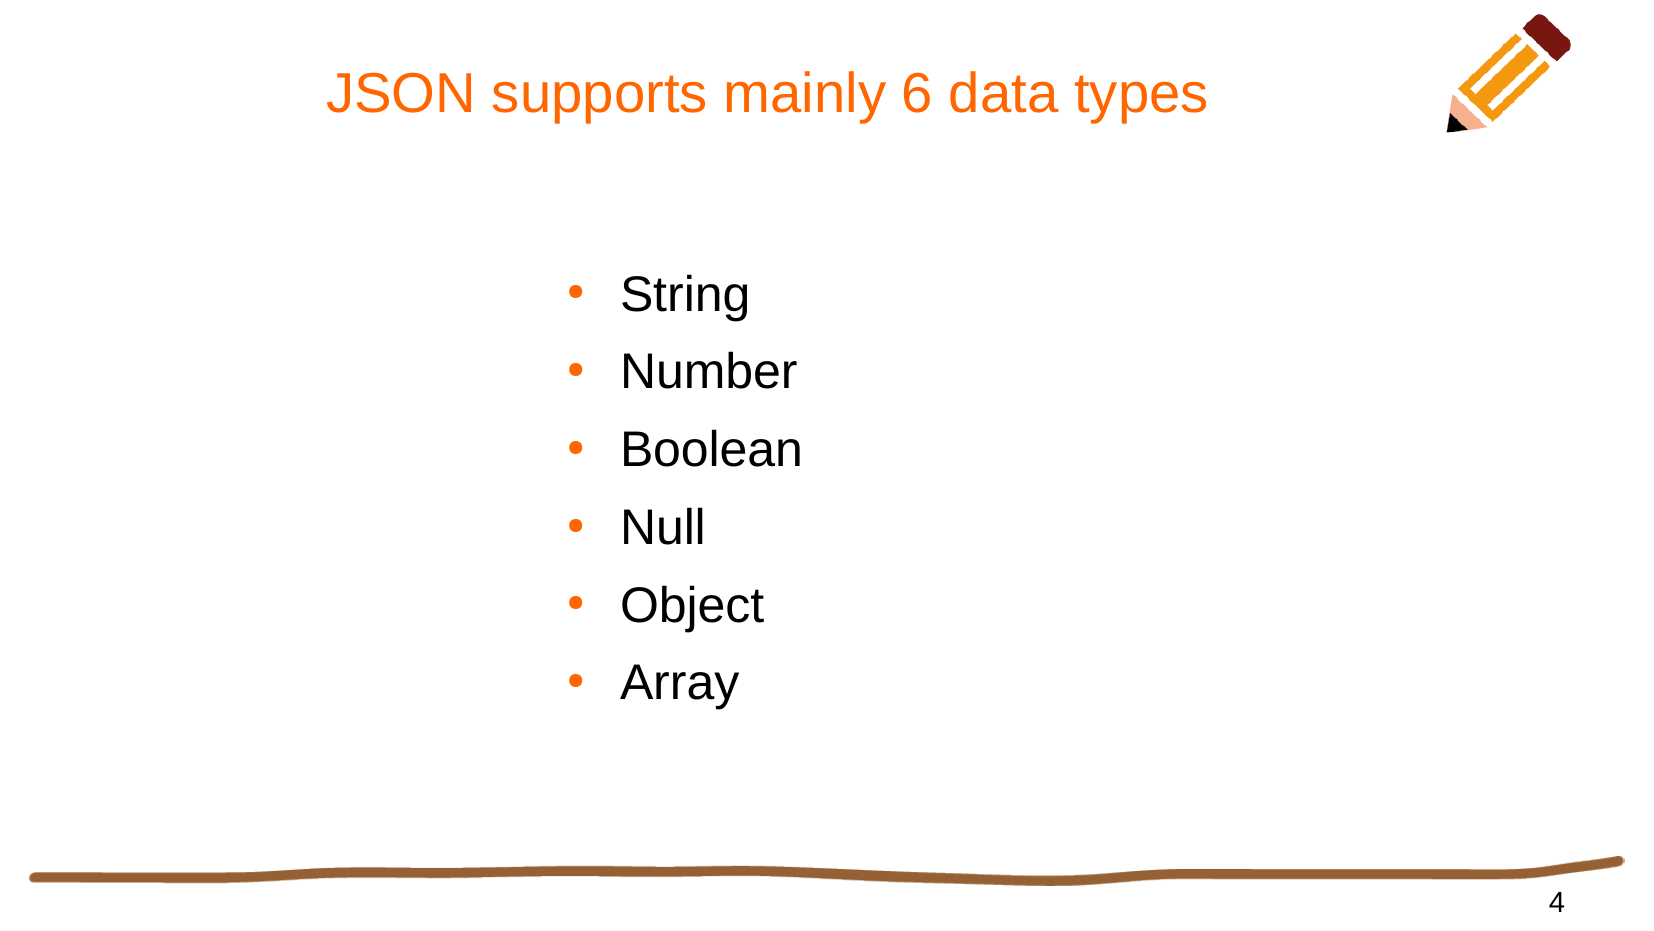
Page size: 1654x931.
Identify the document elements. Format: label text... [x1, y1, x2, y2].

picture [1270, 856, 1625, 886]
picture [1446, 14, 1571, 133]
list String Number Boolean Null Object Array [549, 265, 1270, 916]
title JSON supports mainly 6 data types [88, 41, 1447, 145]
picture [29, 856, 549, 886]
